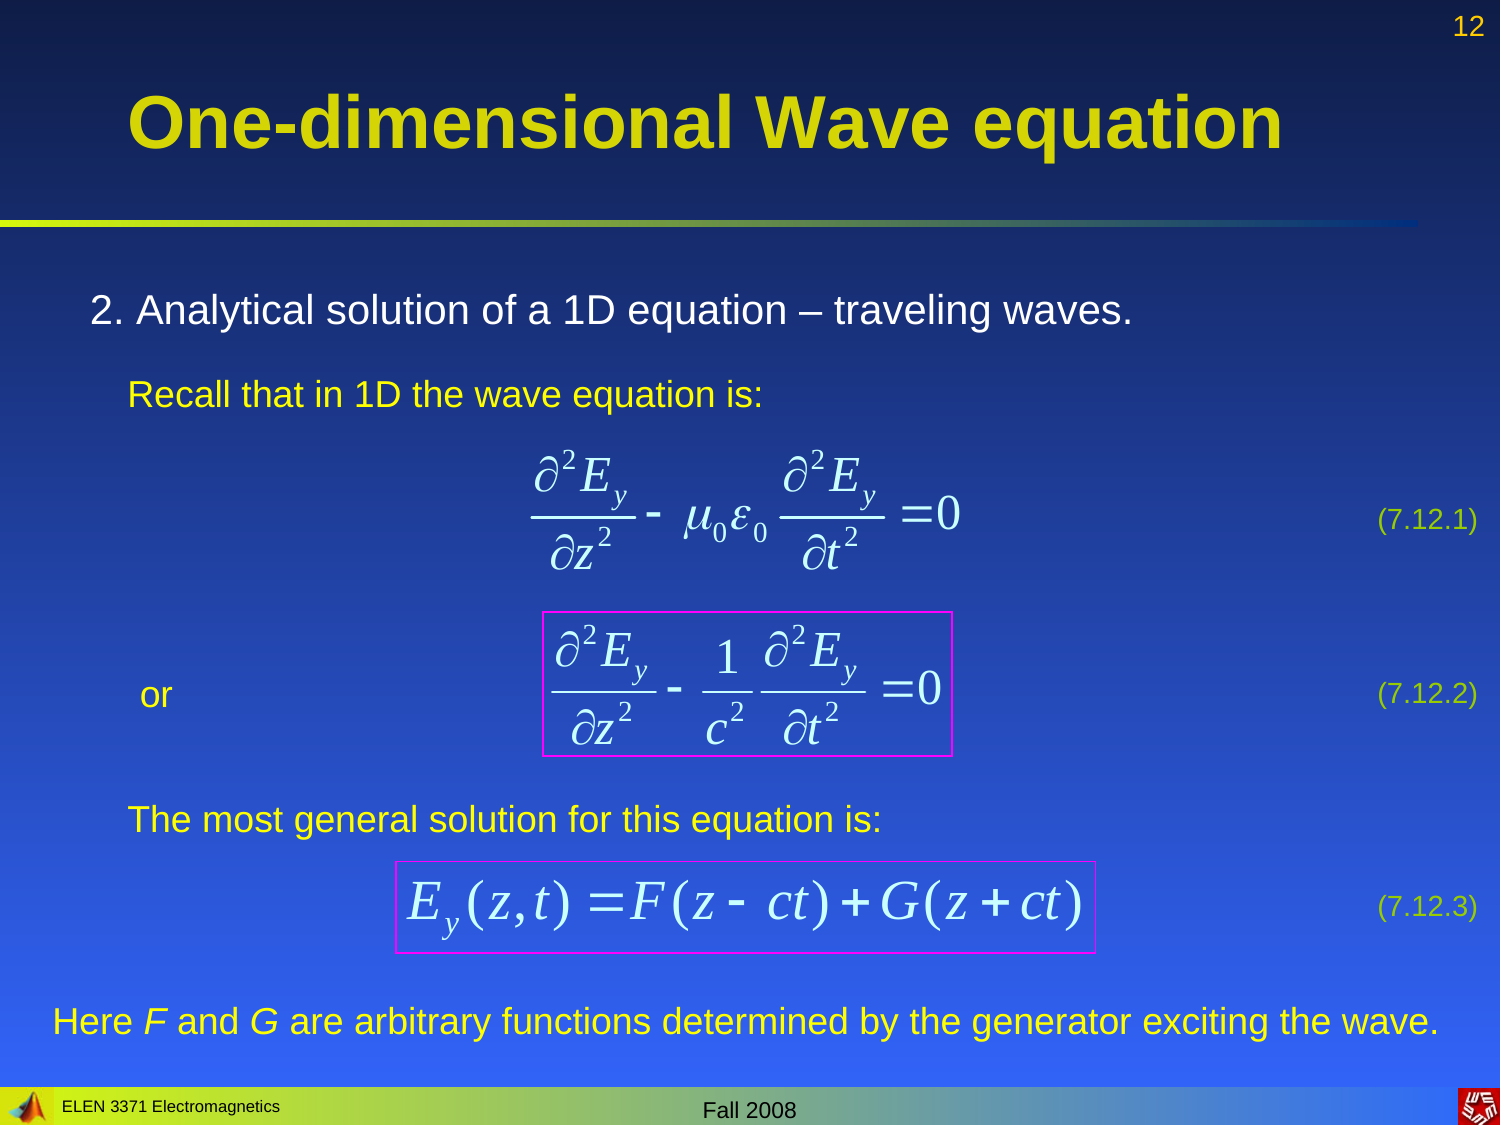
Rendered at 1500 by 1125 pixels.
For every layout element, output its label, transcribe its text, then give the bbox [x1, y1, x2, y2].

text_box (7.12.3) [1362, 879, 1500, 931]
chart [523, 437, 969, 581]
chart [543, 612, 952, 756]
text_box (7.12.2) [1362, 666, 1500, 718]
text_box Recall that in 1D the wave equation is: [112, 362, 901, 423]
picture [0, 1087, 54, 1125]
title One-dimensional Wave equation [112, 37, 1388, 201]
text_box 2. Analytical solution of a 1D equation – traveling waves. [74, 275, 1225, 341]
chart [396, 862, 1095, 953]
text_box Here F and G are arbitrary functions determined by the generator exciting the wave. [37, 989, 1463, 1050]
text_box The most general solution for this equation is: [112, 787, 1063, 848]
picture [1458, 1088, 1500, 1125]
text_box (7.12.1) [1362, 492, 1500, 543]
text_box or [124, 662, 313, 723]
